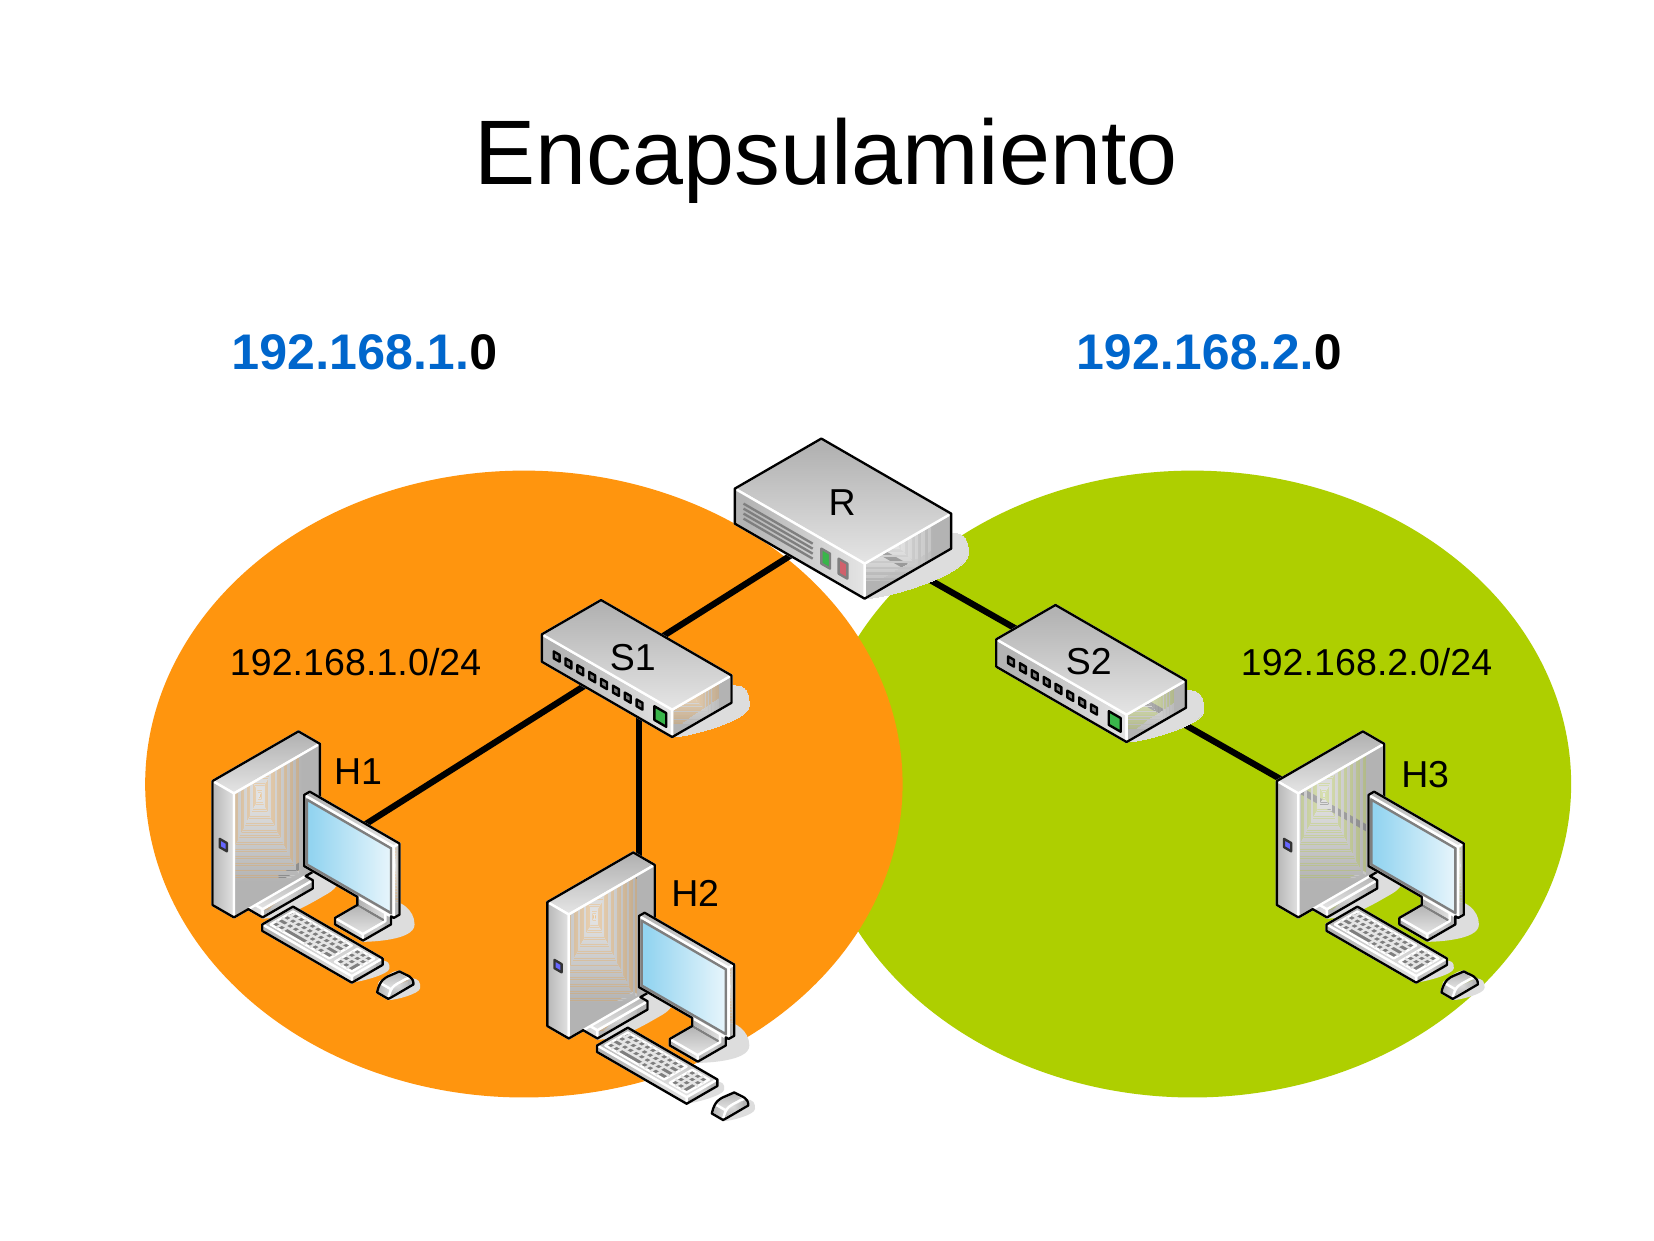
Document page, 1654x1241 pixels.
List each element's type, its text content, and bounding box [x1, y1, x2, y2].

text_box 192.168.1.0 [216, 316, 510, 388]
text_box [599, 1030, 716, 1102]
text_box 192.168.2.0/24 [1226, 634, 1507, 691]
text_box [696, 1083, 724, 1101]
text_box [214, 734, 318, 915]
text_box H2 [656, 864, 735, 922]
text_box H1 [319, 743, 397, 800]
text_box [544, 602, 730, 735]
text_box [145, 470, 783, 1098]
text_box [642, 470, 1572, 1098]
text_box [714, 1095, 746, 1118]
text_box R [813, 473, 871, 531]
text_box [306, 794, 398, 938]
text_box 192.168.2.0 [1061, 316, 1355, 388]
text_box [737, 441, 949, 596]
text_box [728, 1100, 754, 1120]
text_box S2 [1051, 633, 1127, 691]
text_box 192.168.1.0/24 [215, 634, 496, 691]
title Encapsulamiento [82, 49, 1571, 257]
text_box [641, 915, 733, 1059]
text_box [549, 855, 653, 1036]
text_box [329, 800, 396, 821]
text_box S1 [595, 628, 671, 686]
text_box H3 [1386, 745, 1465, 803]
